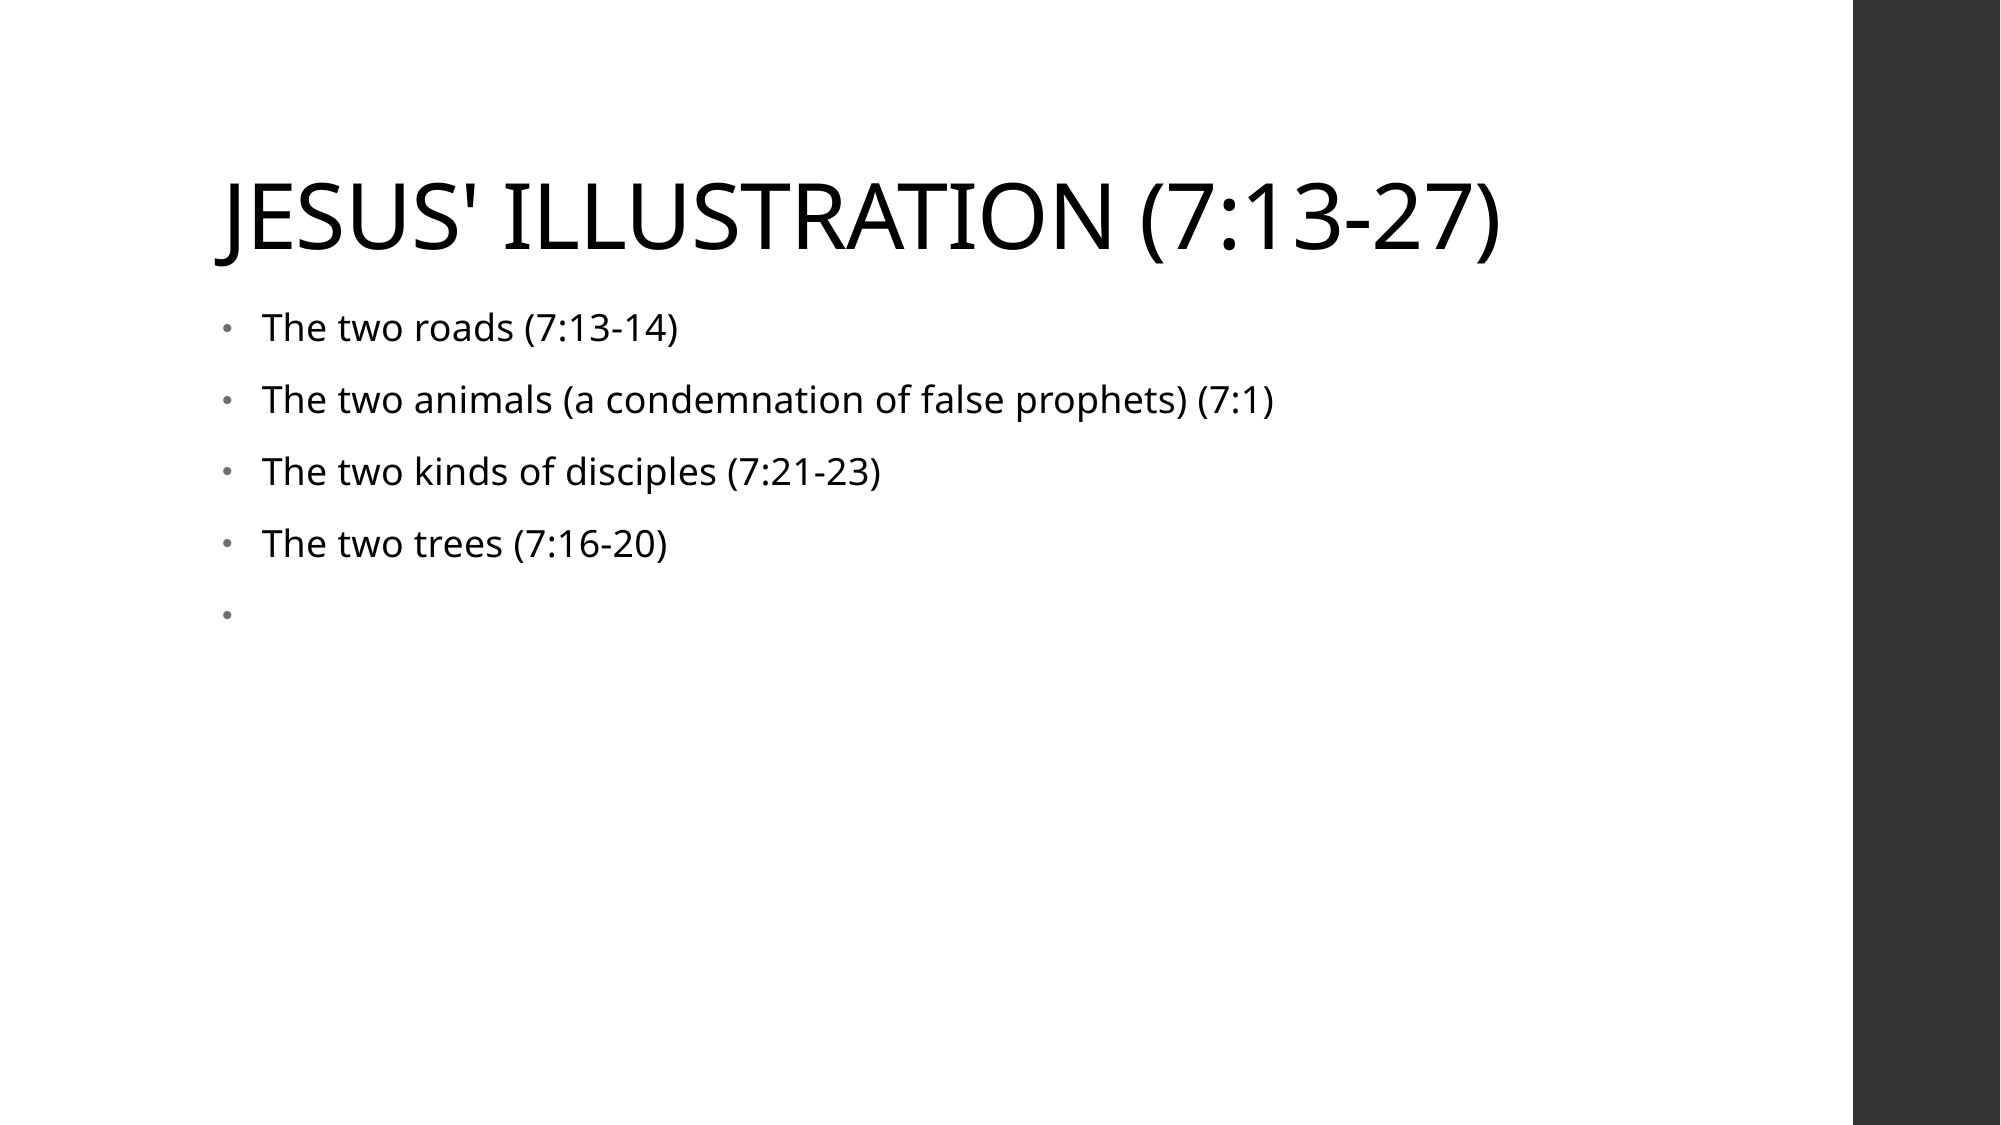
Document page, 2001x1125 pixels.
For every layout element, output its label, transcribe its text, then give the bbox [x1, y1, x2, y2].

list The two roads (7:13-14) The two animals (a condemnation of false prophets) (7:1) The two kinds of disciples (7:21-23) The two trees (7:16-20) [206, 299, 1617, 1014]
title JESUS' ILLUSTRATION (7:13-27) [206, 60, 1797, 278]
